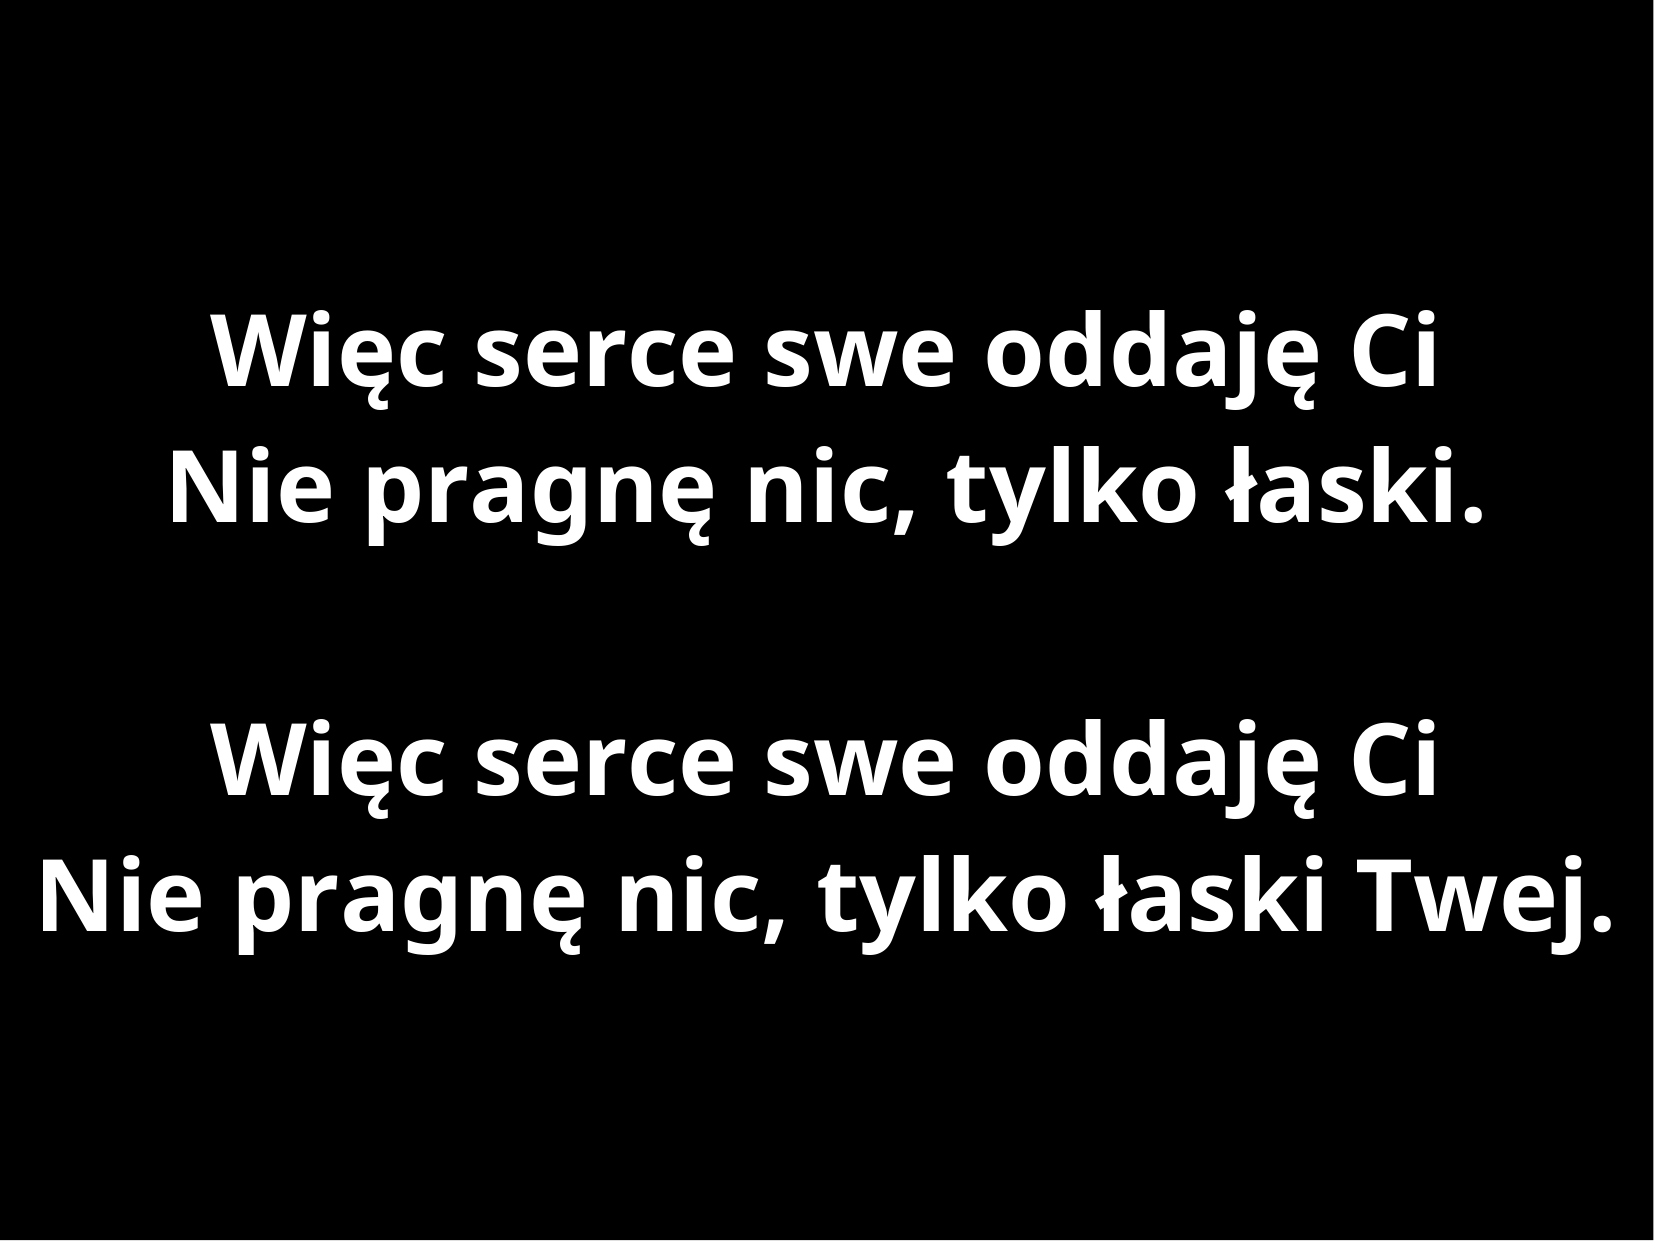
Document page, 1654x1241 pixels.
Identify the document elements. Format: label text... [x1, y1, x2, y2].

title Więc serce swe oddaję Ci Nie pragnę nic, tylko łaski. Więc serce swe oddaję Ci Nie pragnę nic, tylko łaski Twej. [0, 0, 1654, 1241]
